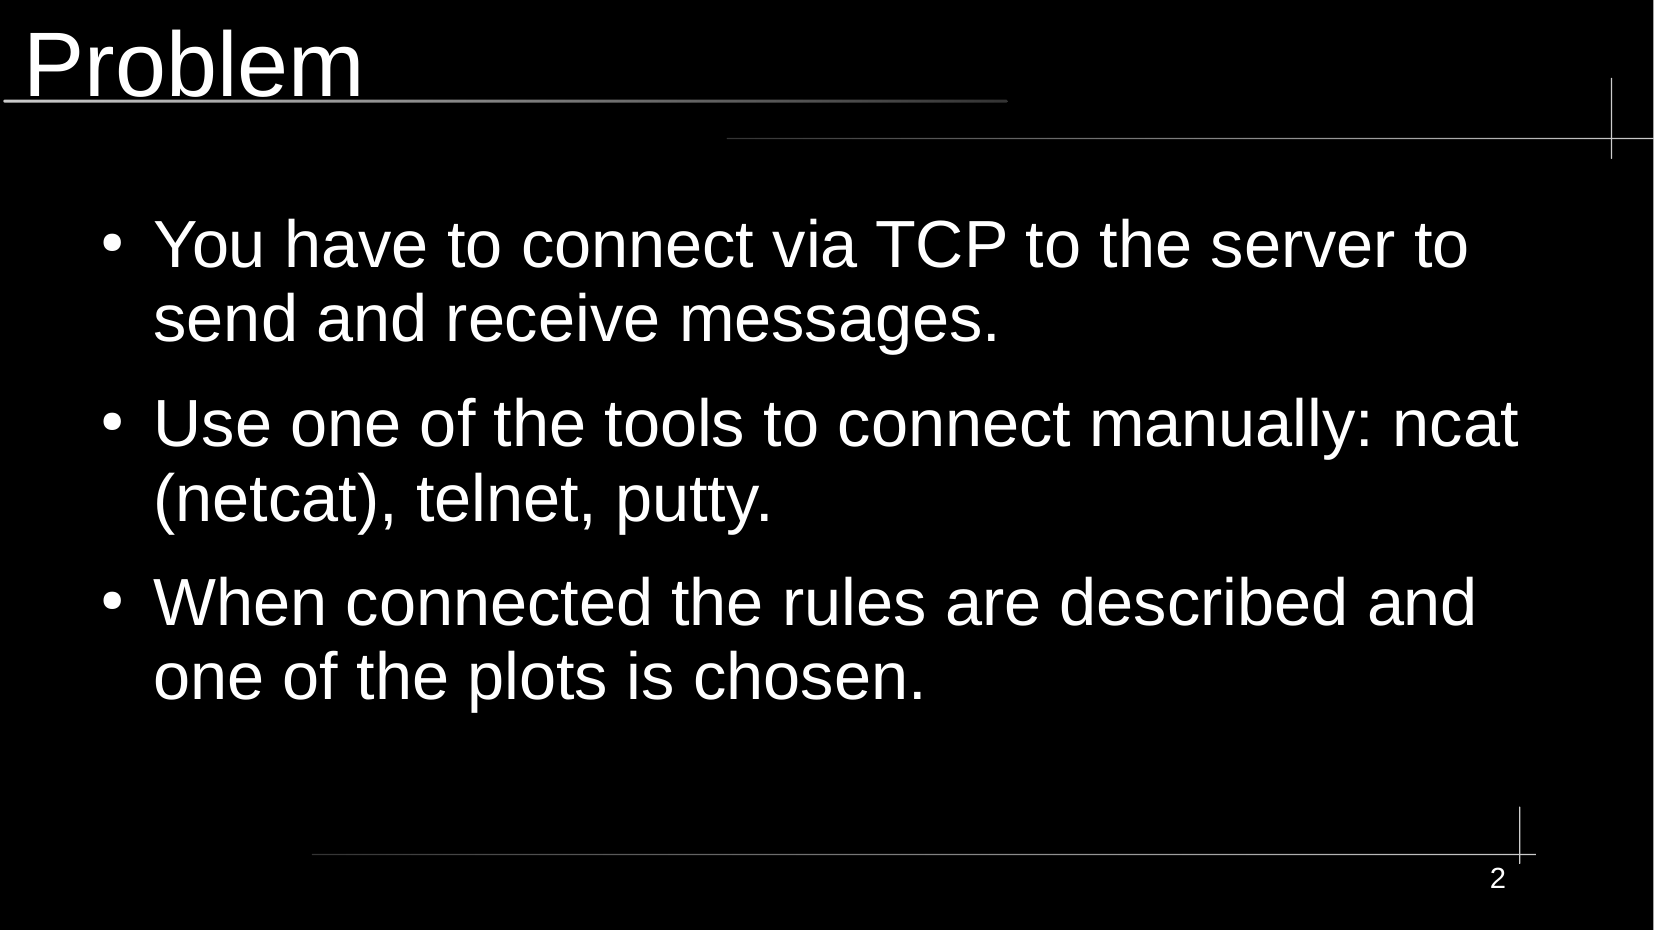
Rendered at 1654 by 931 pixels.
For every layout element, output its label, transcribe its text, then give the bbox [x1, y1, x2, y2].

list You have to connect via TCP to the server to send and receive messages. Use one of the tools to connect manually: ncat (netcat), telnet, putty. When connected the rules are described and one of the plots is chosen. [82, 206, 1595, 857]
title Problem [23, 11, 1589, 119]
